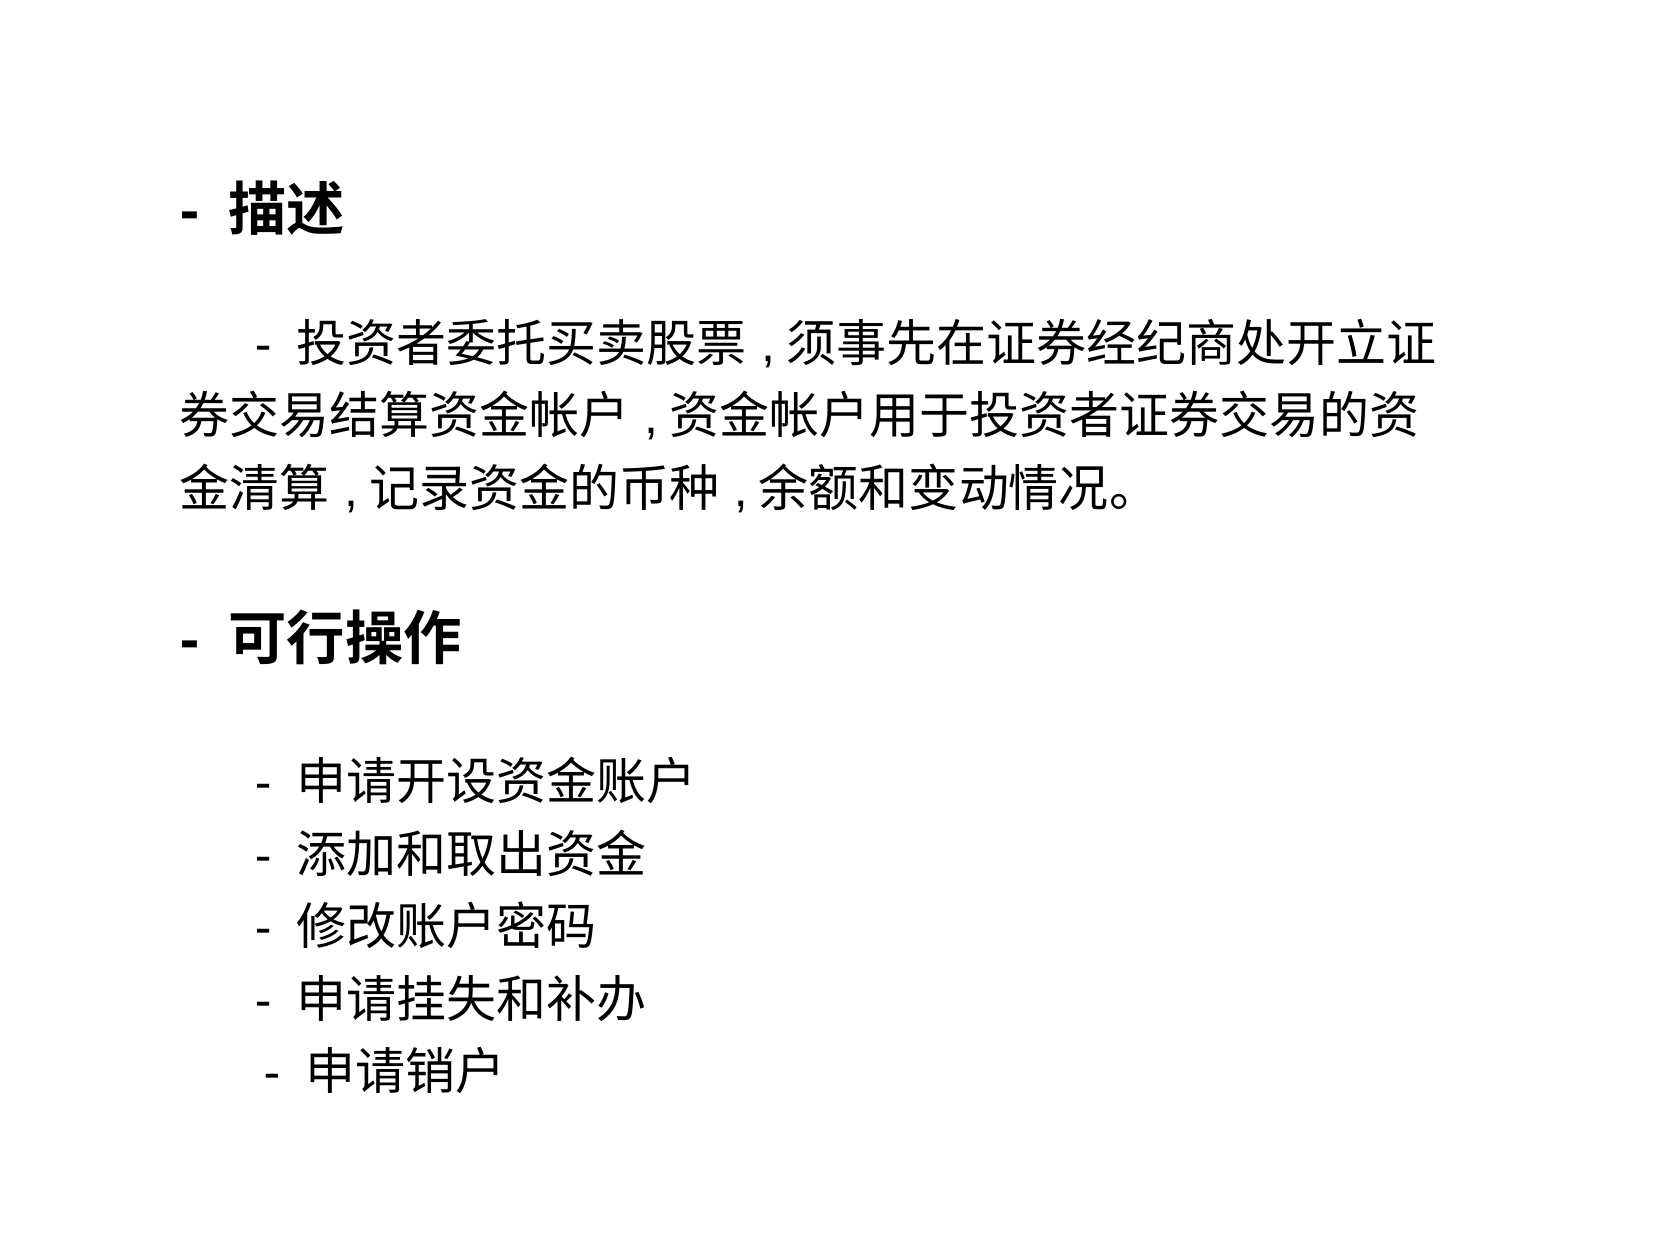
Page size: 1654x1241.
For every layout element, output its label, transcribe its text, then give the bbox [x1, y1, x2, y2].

text_box - 描述 - 投资者委托买卖股票,须事先在证券经纪商处开立证券交易结算资金帐户,资金帐户用于投资者证券交易的资金清算,记录资金的币种,余额和变动情况。 [165, 99, 1456, 601]
text_box - 可行操作 - 申请开设资金账户 - 添加和取出资金 - 修改账户密码 - 申请挂失和补办 - 申请销户 [165, 585, 1306, 1054]
